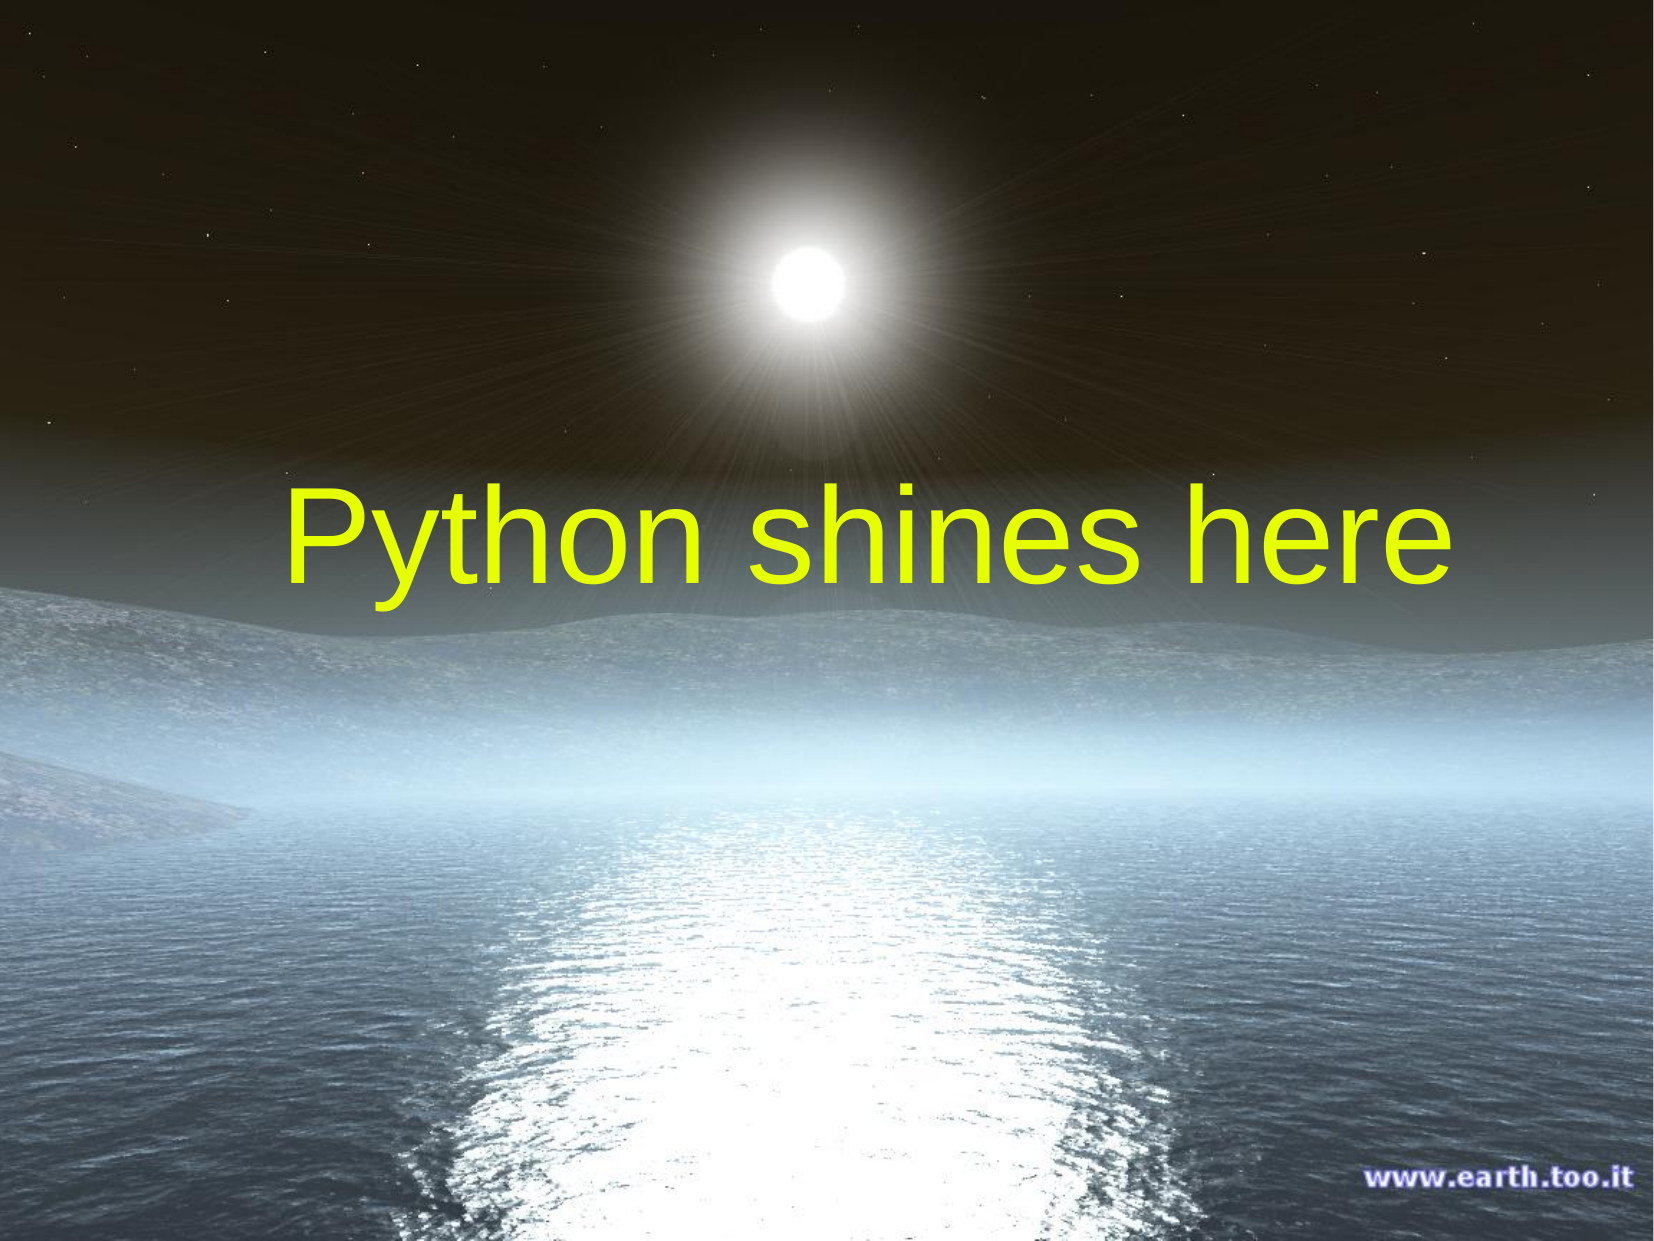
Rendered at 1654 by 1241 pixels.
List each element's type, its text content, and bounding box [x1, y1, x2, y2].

text_box Python shines here [265, 451, 1588, 627]
picture [0, 0, 1654, 1241]
